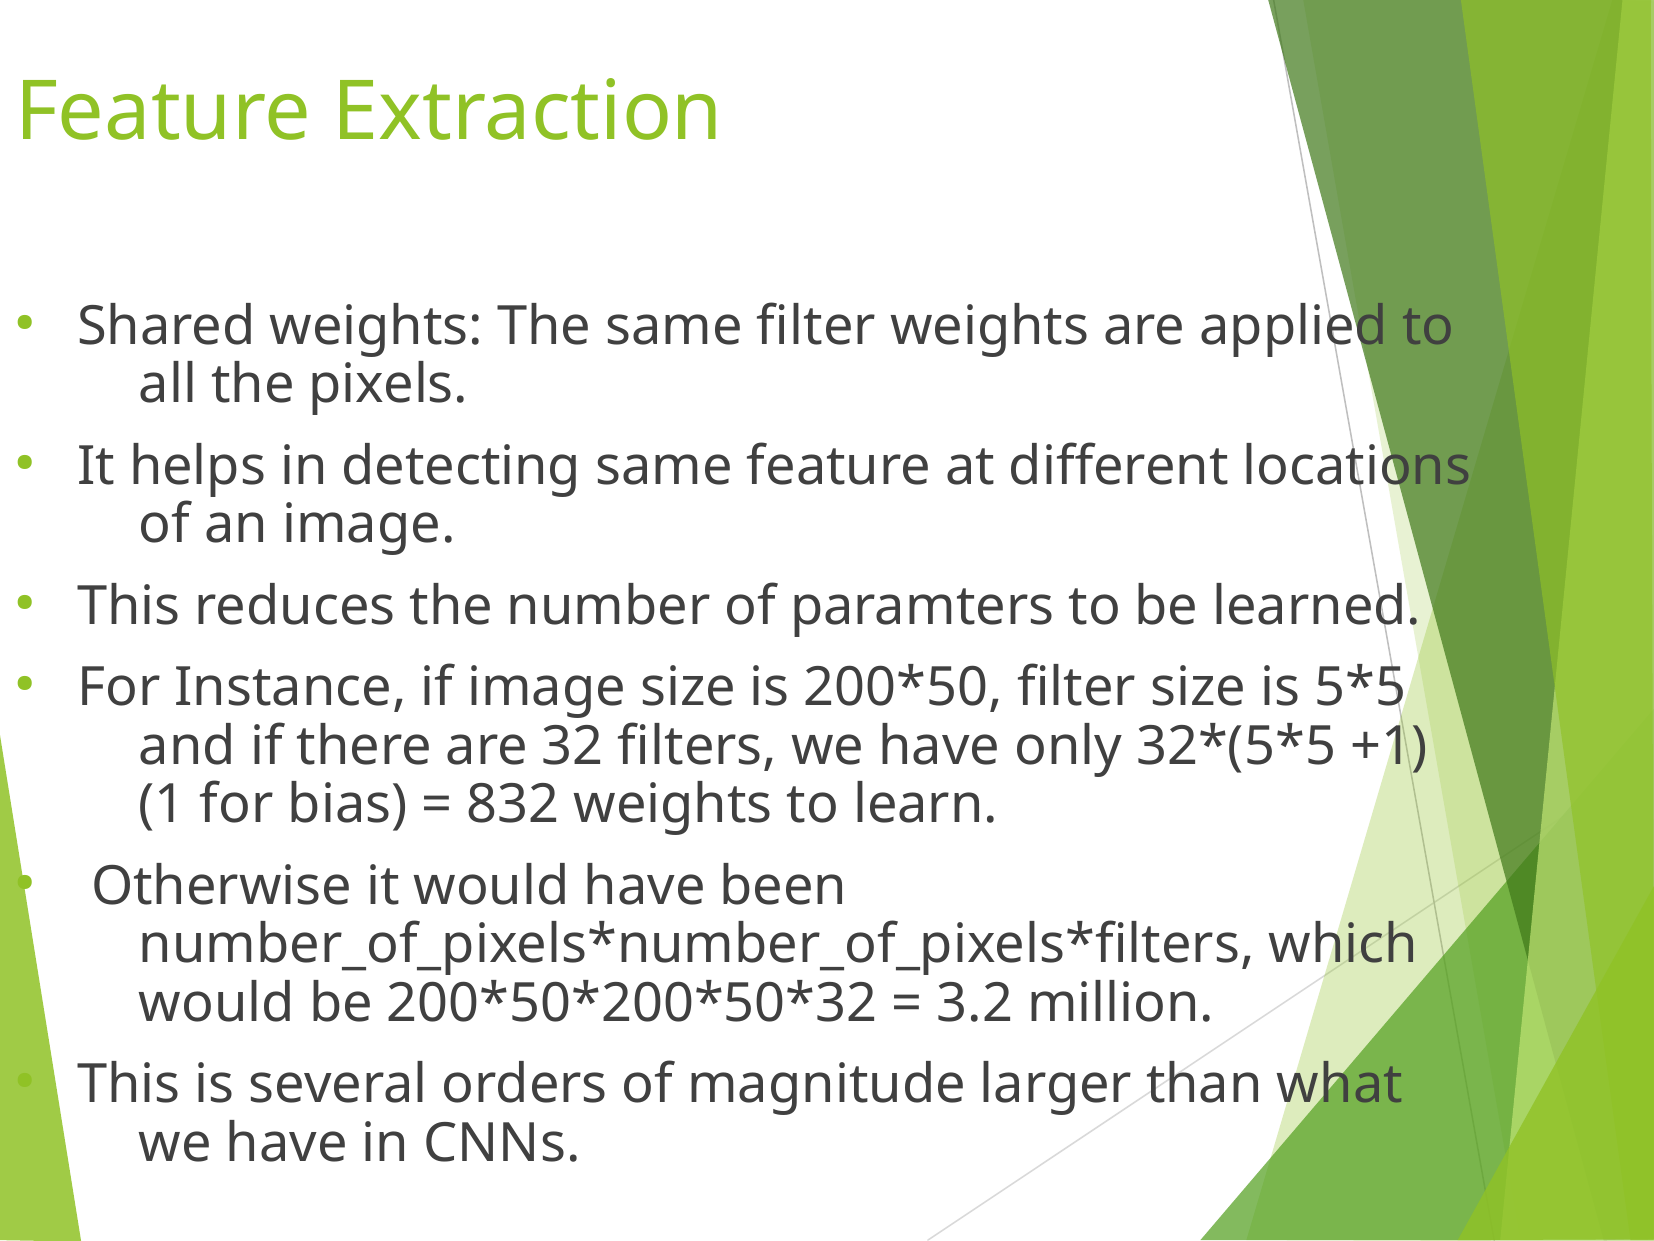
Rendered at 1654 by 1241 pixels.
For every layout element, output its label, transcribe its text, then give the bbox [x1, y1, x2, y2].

title Feature Extraction [0, 49, 1489, 257]
list Shared weights: The same filter weights are applied to all the pixels. It helps in detecting same feature at different locations of an image. This reduces the number of paramters to be learned. For Instance, if image size is 200*50, filter size is 5*5 and if there are 32 filters, we have only 32*(5*5 +1) (1 for bias) = 832 weights to learn. Otherwise it would have been number_of_pixels*number_of_pixels*filters, which would be 200*50*200*50*32 = 3.2 million. This is several orders of magnitude larger than what we have in CNNs. [0, 290, 1489, 1225]
